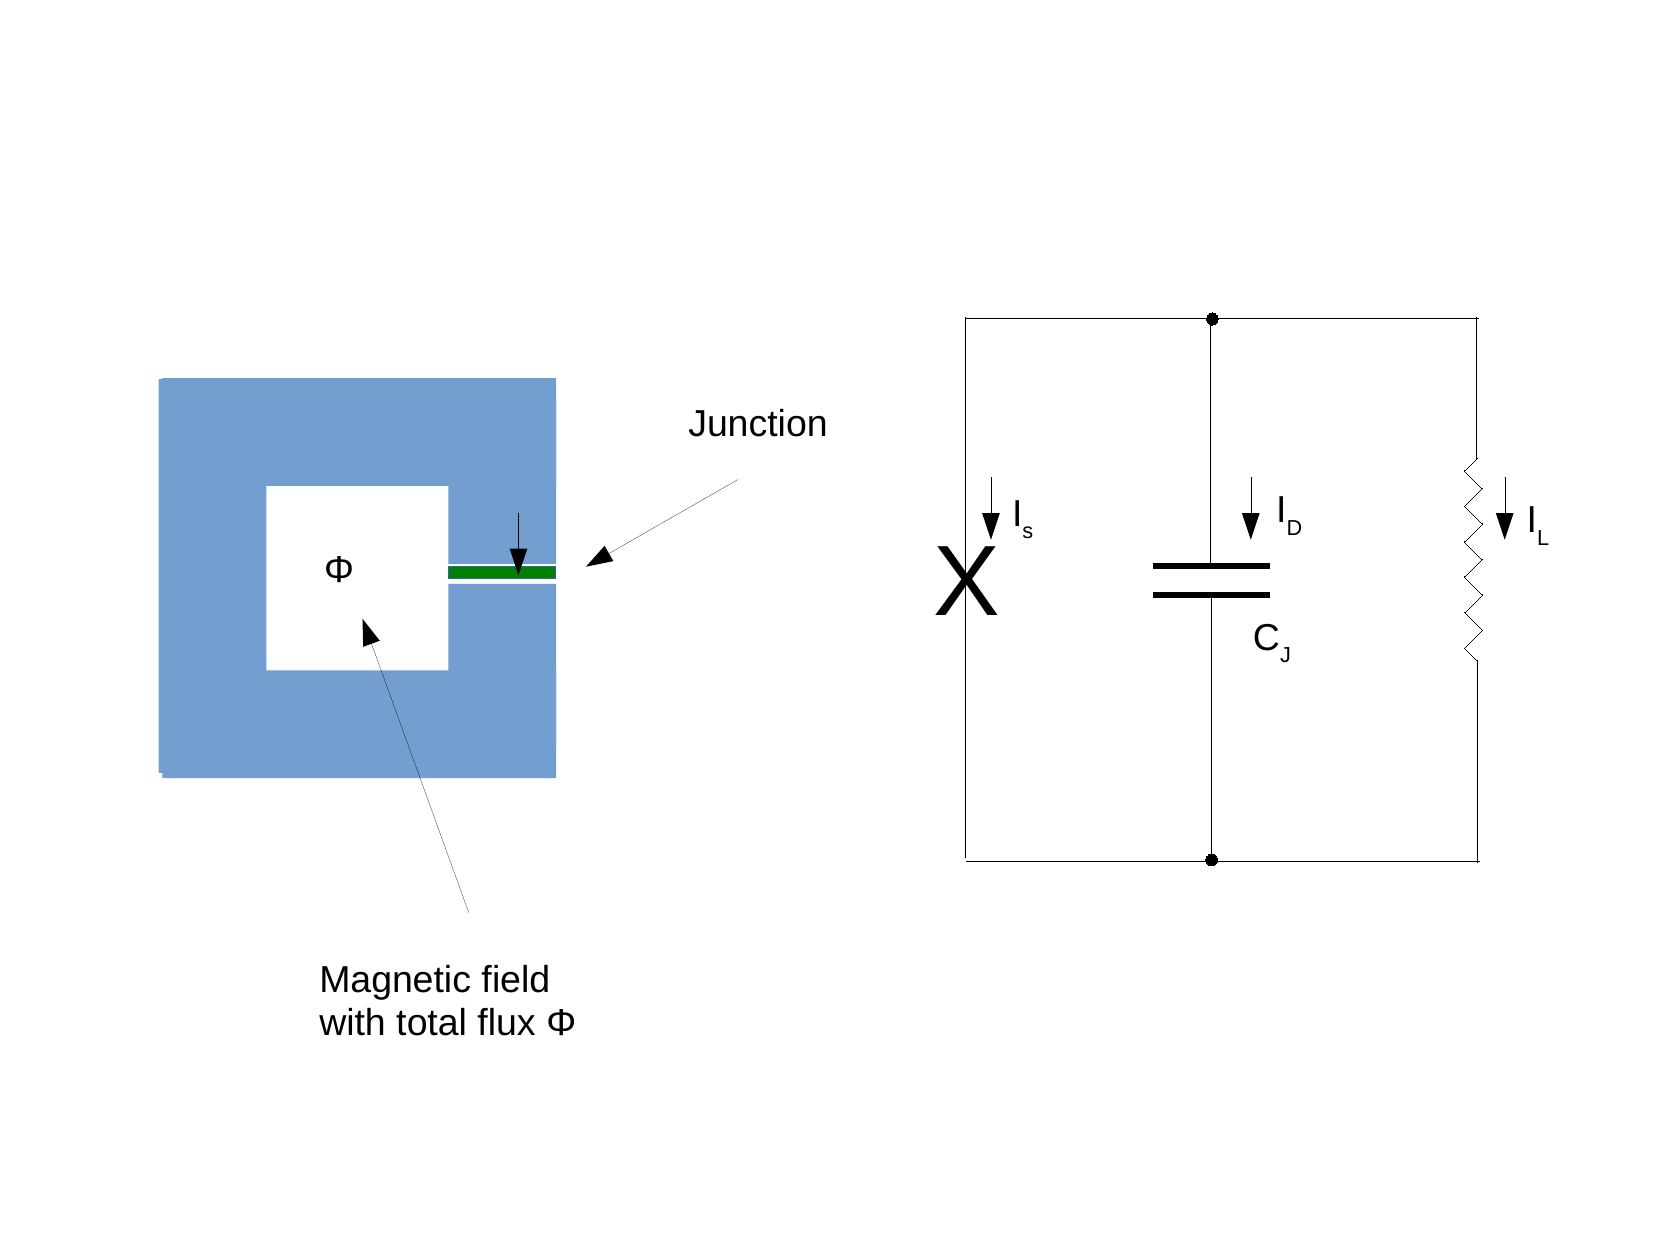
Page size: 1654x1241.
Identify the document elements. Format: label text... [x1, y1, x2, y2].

text_box [158, 378, 557, 779]
text_box [1205, 853, 1218, 861]
text_box [448, 566, 556, 579]
text_box Magnetic field with total flux Φ [304, 951, 632, 1051]
text_box Φ [309, 540, 405, 598]
text_box Junction [673, 394, 959, 452]
text_box ID [1261, 481, 1403, 548]
text_box [1206, 862, 1218, 866]
text_box Is [997, 484, 1138, 551]
text_box X [918, 517, 1011, 645]
text_box [1206, 312, 1219, 326]
text_box IL [1511, 491, 1600, 557]
text_box CJ [1238, 608, 1357, 675]
text_box [382, 583, 557, 779]
